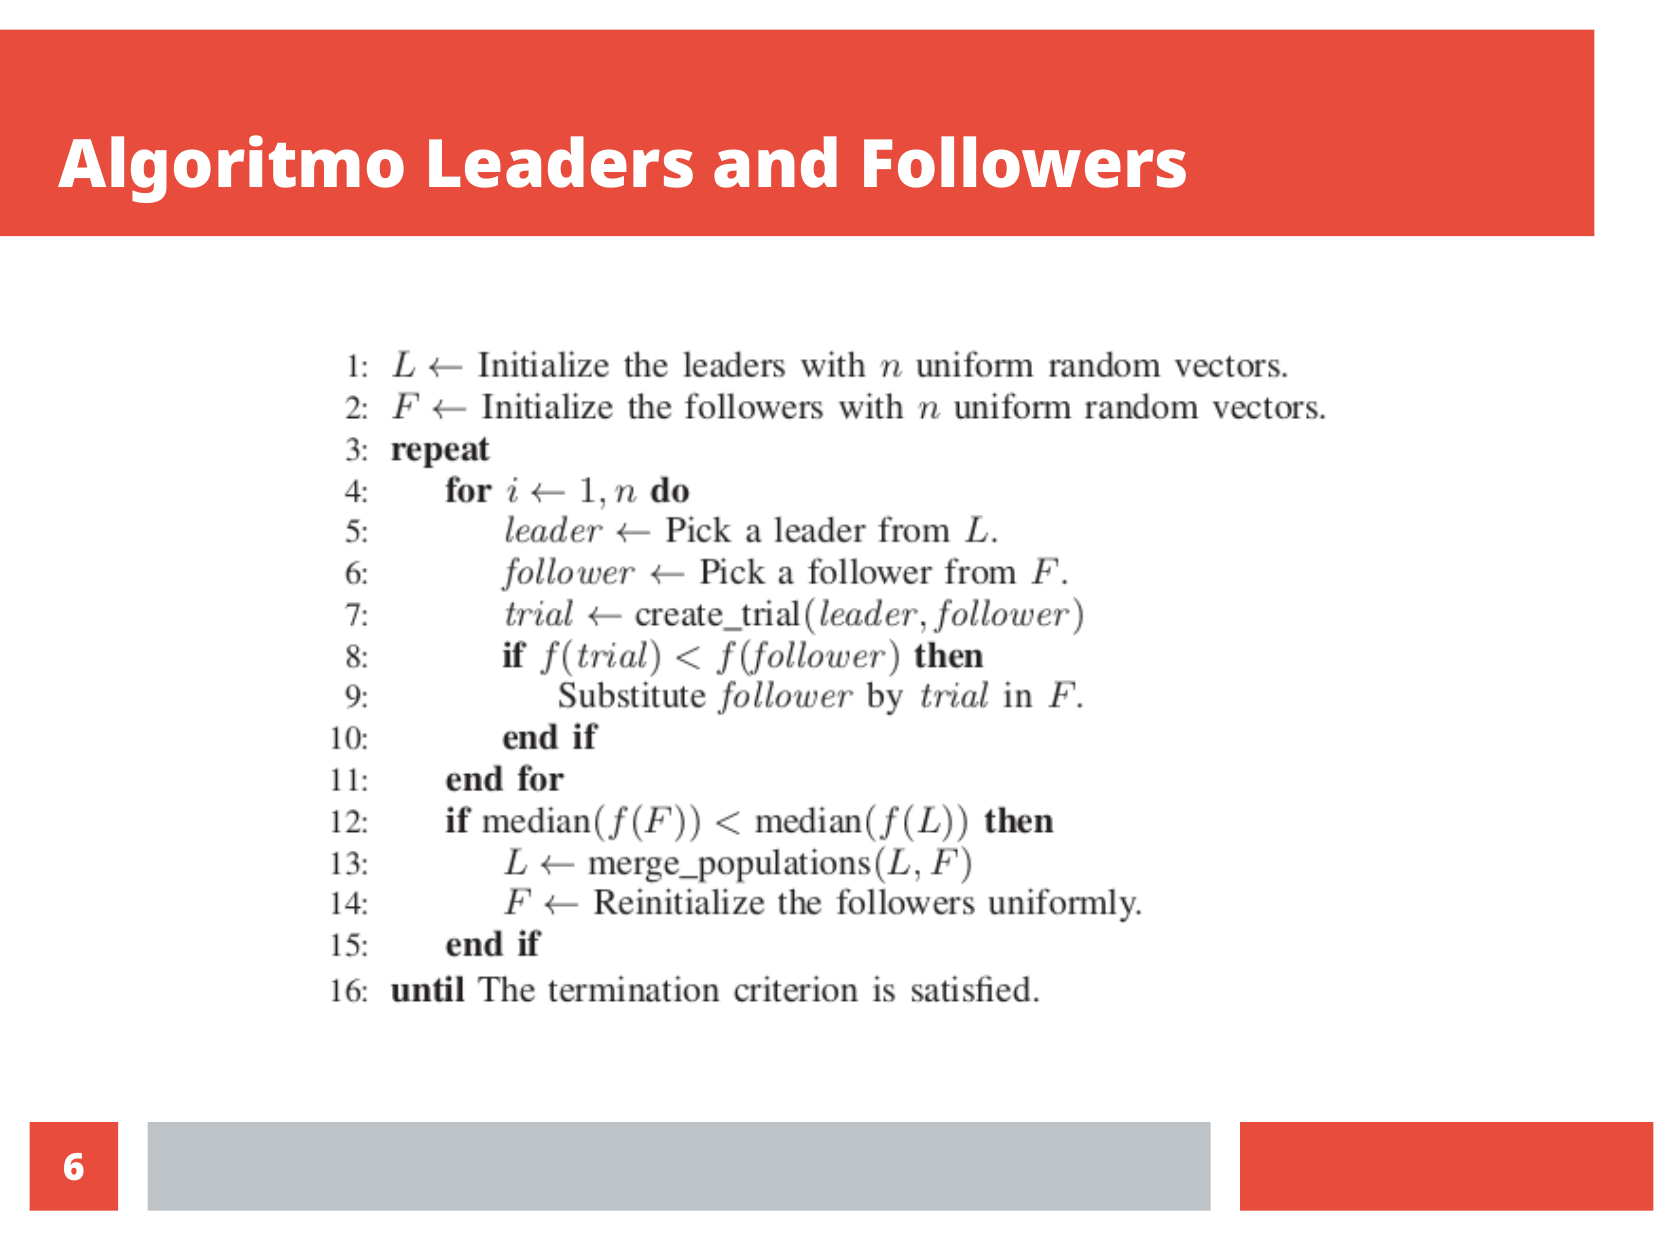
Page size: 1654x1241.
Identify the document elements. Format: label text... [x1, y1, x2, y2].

title Algoritmo Leaders and Followers [59, 59, 1595, 207]
picture [281, 324, 1343, 1093]
